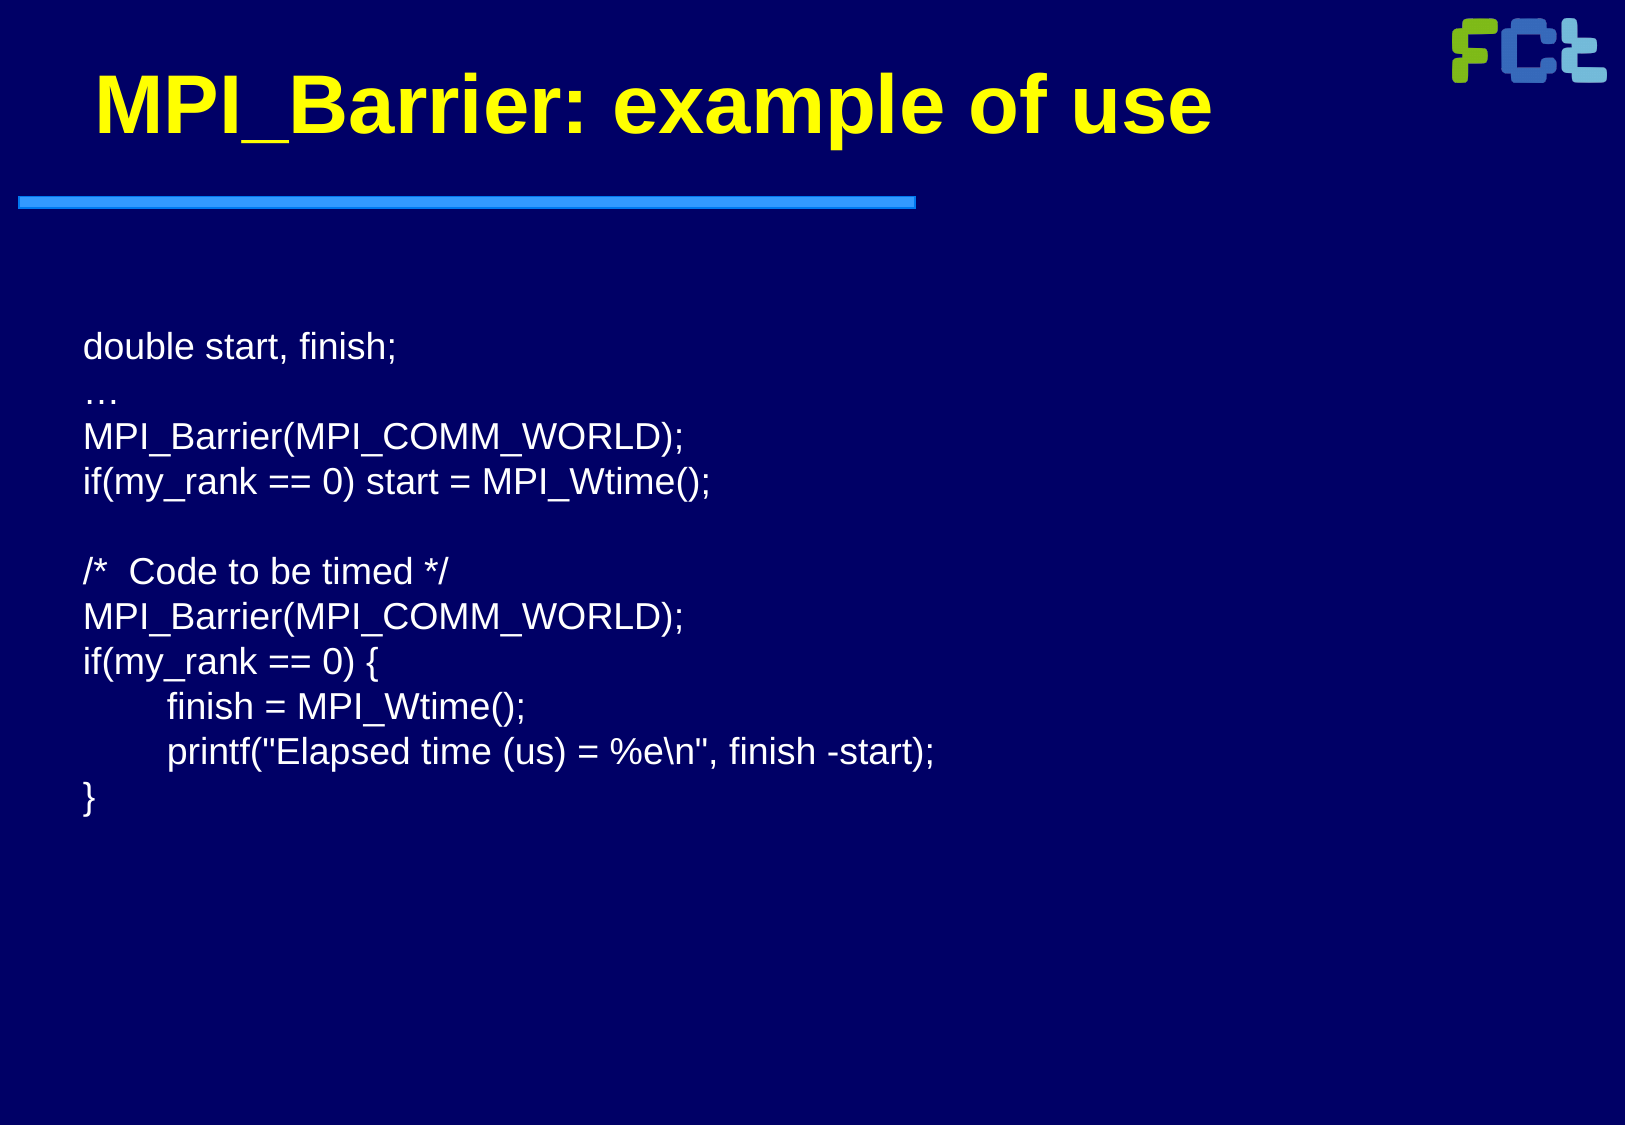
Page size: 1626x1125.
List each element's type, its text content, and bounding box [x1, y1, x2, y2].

text_box double start, finish; … MPI_Barrier(MPI_COMM_WORLD); if(my_rank == 0) start = MPI_Wtime(); /* Code to be timed */ MPI_Barrier(MPI_COMM_WORLD); if(my_rank == 0) { finish = MPI_Wtime(); printf("Elapsed time (us) = %e\n", finish -start); } [68, 314, 1626, 825]
title MPI_Barrier: example of use [56, 42, 1529, 158]
picture [1452, 18, 1607, 83]
